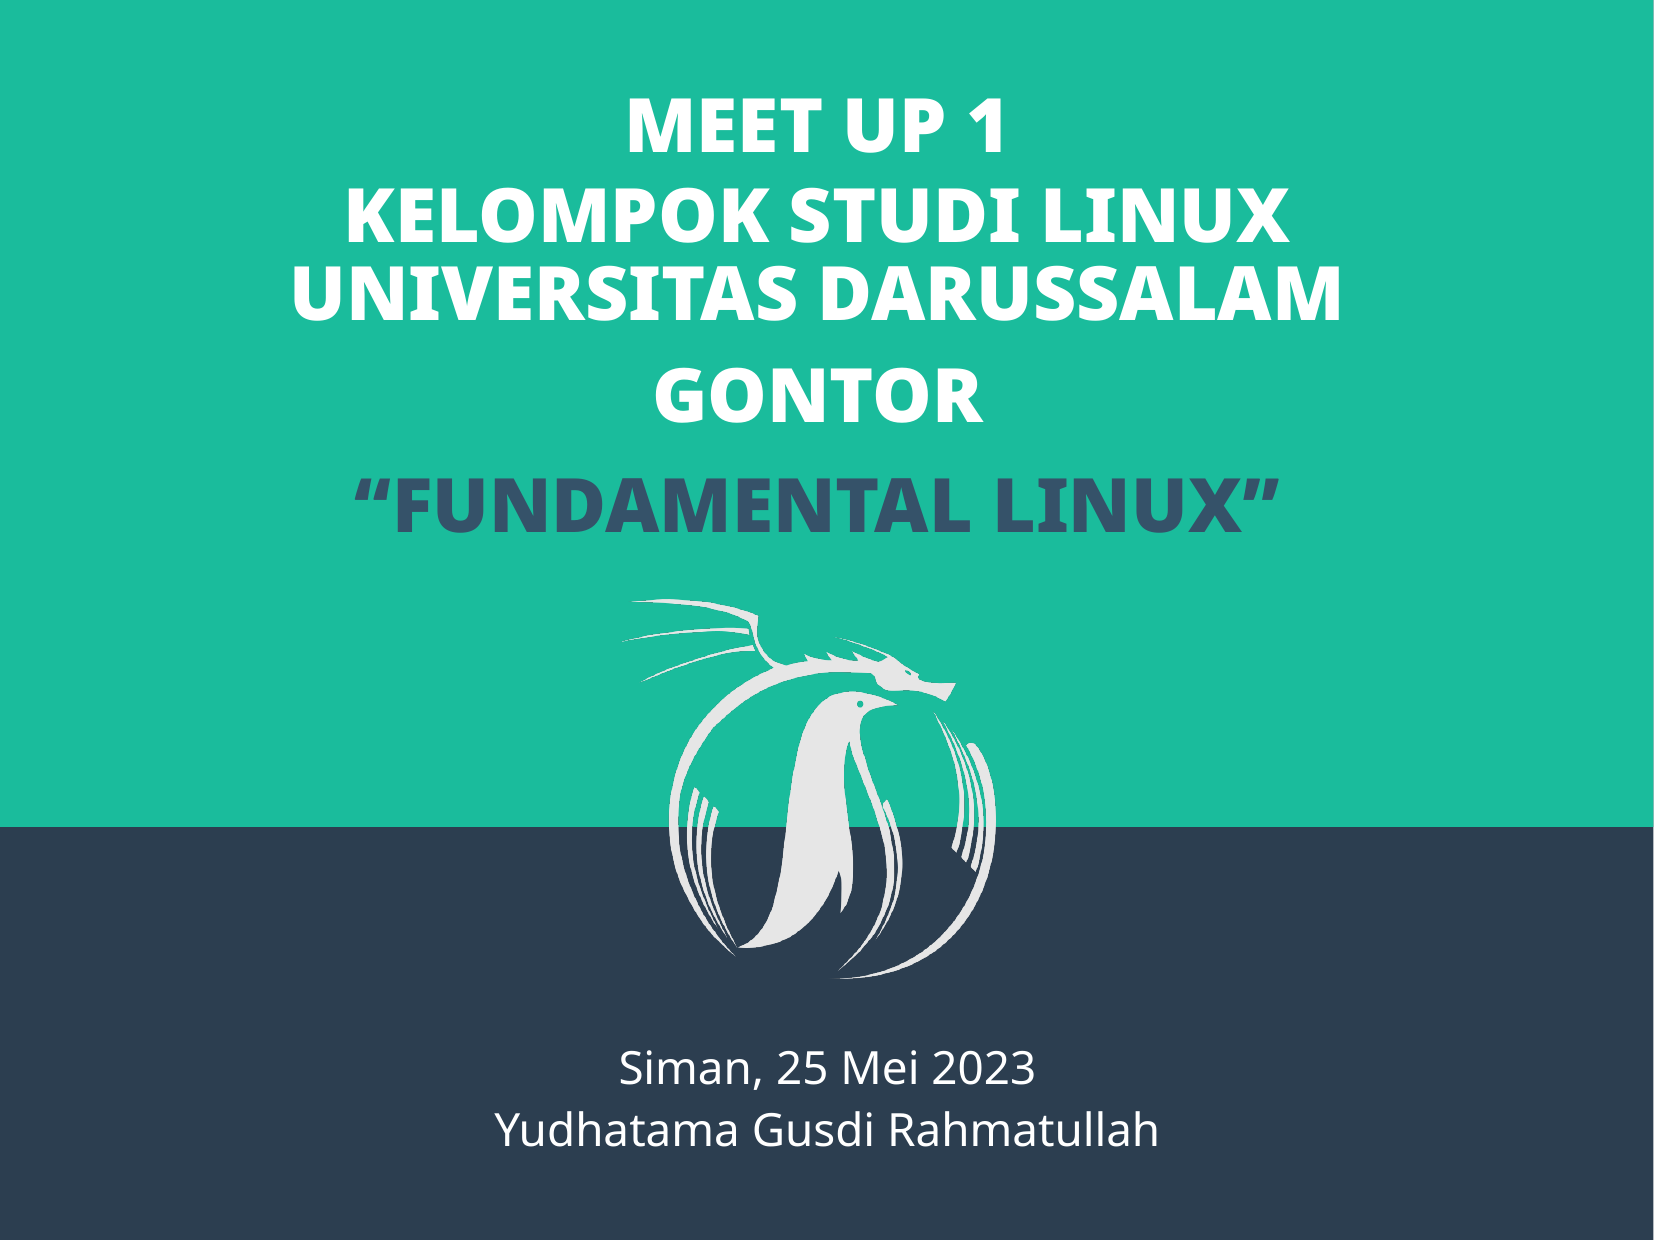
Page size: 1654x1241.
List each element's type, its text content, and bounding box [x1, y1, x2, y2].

picture [620, 599, 996, 979]
title UNIVERSITAS DARUSSALAM GONTOR [195, 240, 1441, 445]
title MEET UP 1 [322, 45, 1313, 203]
subtitle Siman, 25 Mei 2023 Yudhatama Gusdi Rahmatullah [60, 935, 1596, 1241]
title KELOMPOK STUDI LINUX [322, 203, 1313, 240]
title “FUNDAMENTAL LINUX” [195, 452, 1441, 556]
